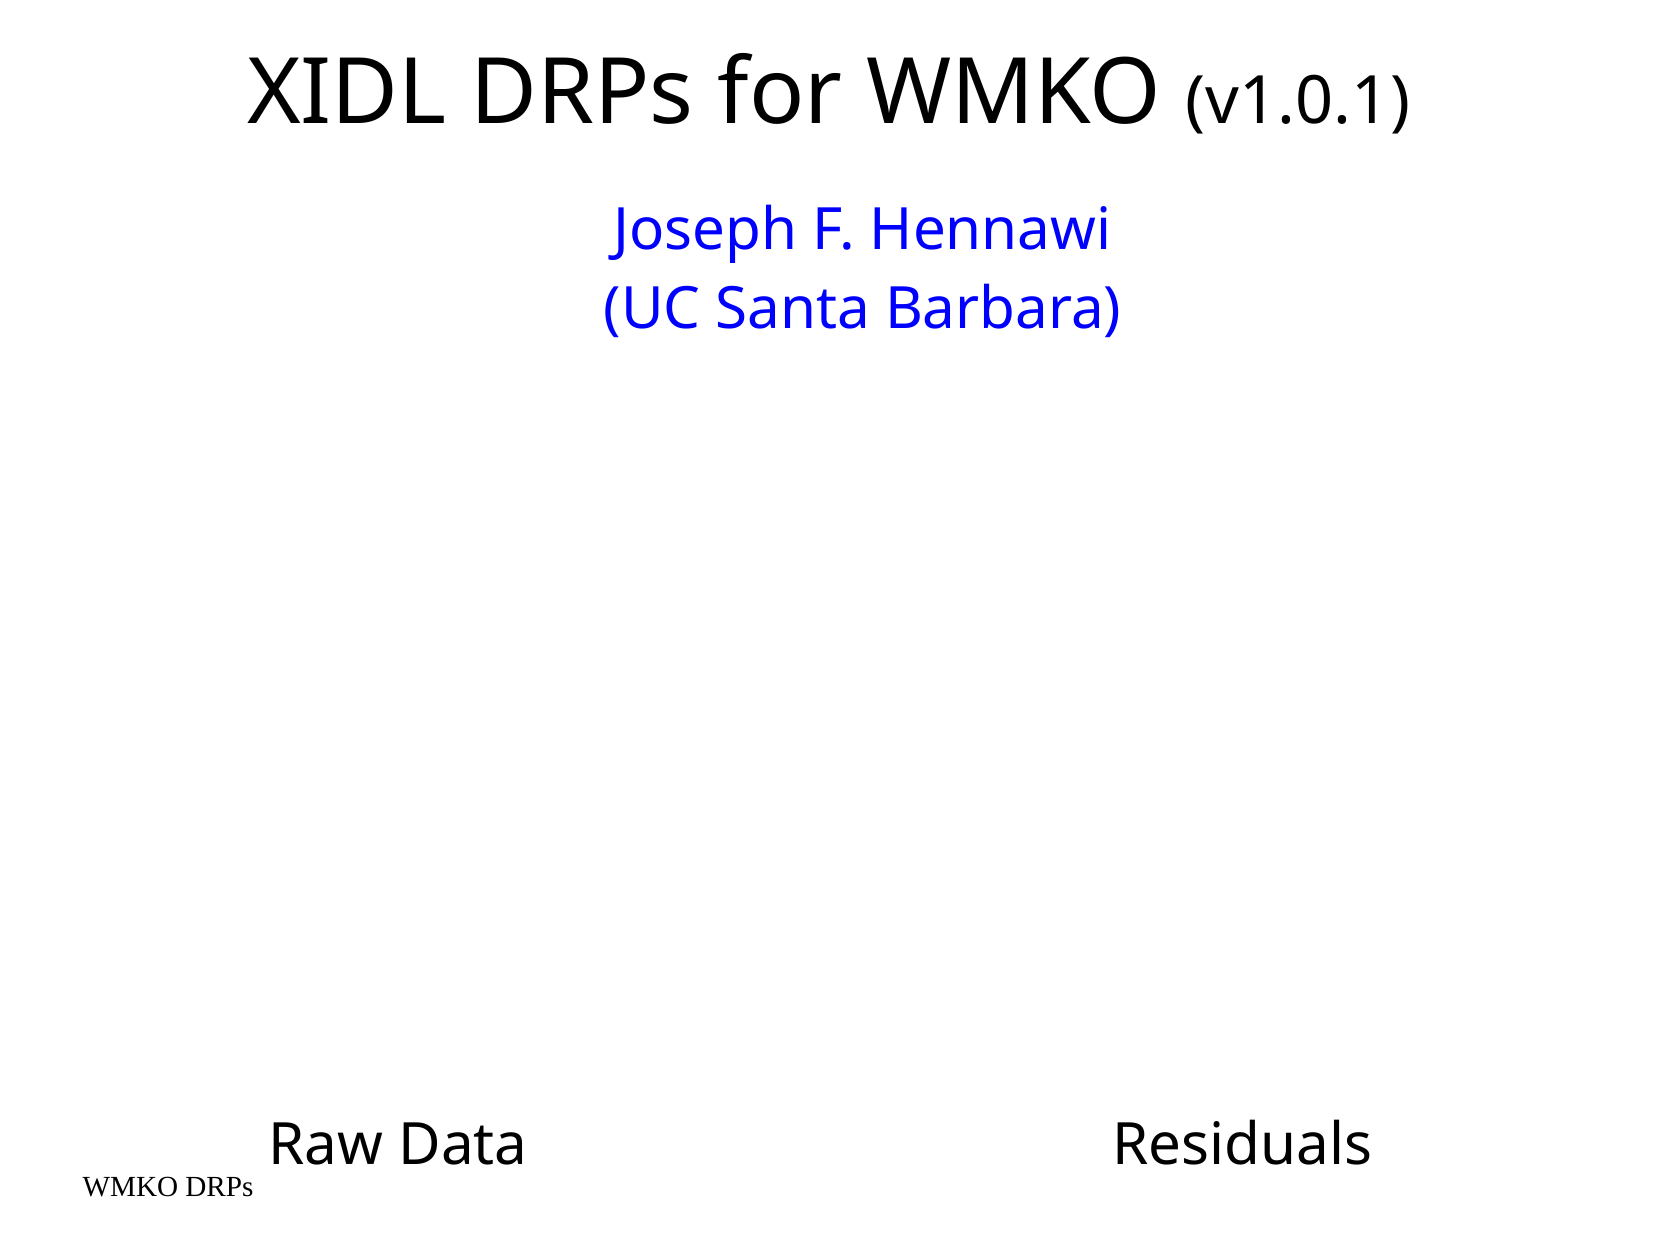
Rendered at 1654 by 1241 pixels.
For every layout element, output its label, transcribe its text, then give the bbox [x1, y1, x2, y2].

text_box Residuals [1055, 1094, 1430, 1186]
text_box Joseph F. Hennawi (UC Santa Barbara) [135, 180, 1591, 346]
title XIDL DRPs for WMKO (v1.0.1) [180, 11, 1478, 166]
text_box Raw Data [210, 1094, 586, 1186]
